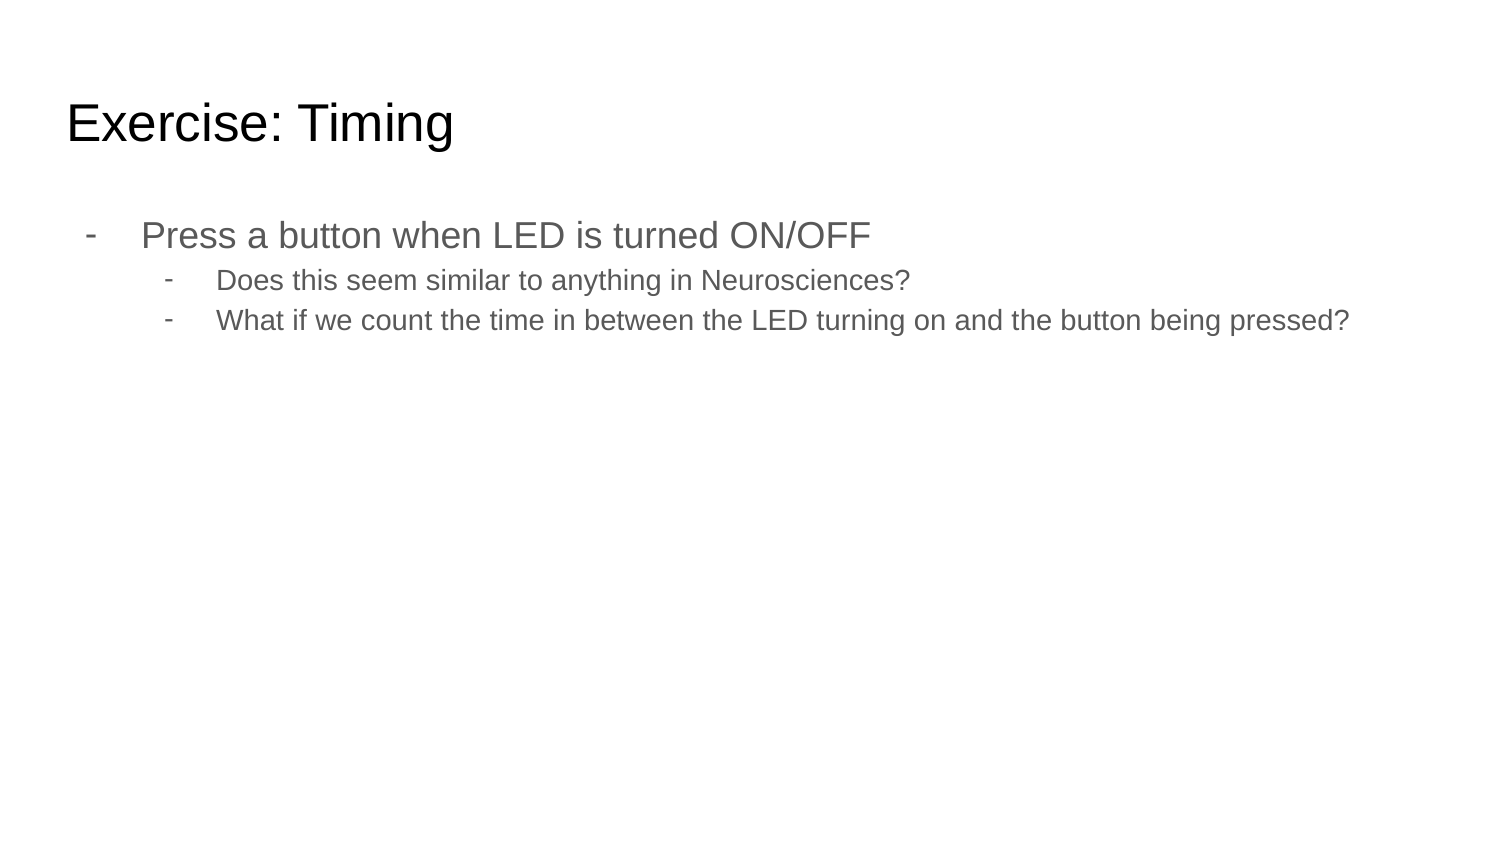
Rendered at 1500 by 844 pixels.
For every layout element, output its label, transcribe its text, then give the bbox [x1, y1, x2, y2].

list Press a button when LED is turned ON/OFF Does this seem similar to anything in Neurosciences? What if we count the time in between the LED turning on and the button being pressed? [51, 189, 1449, 750]
title Exercise: Timing [51, 72, 1449, 167]
